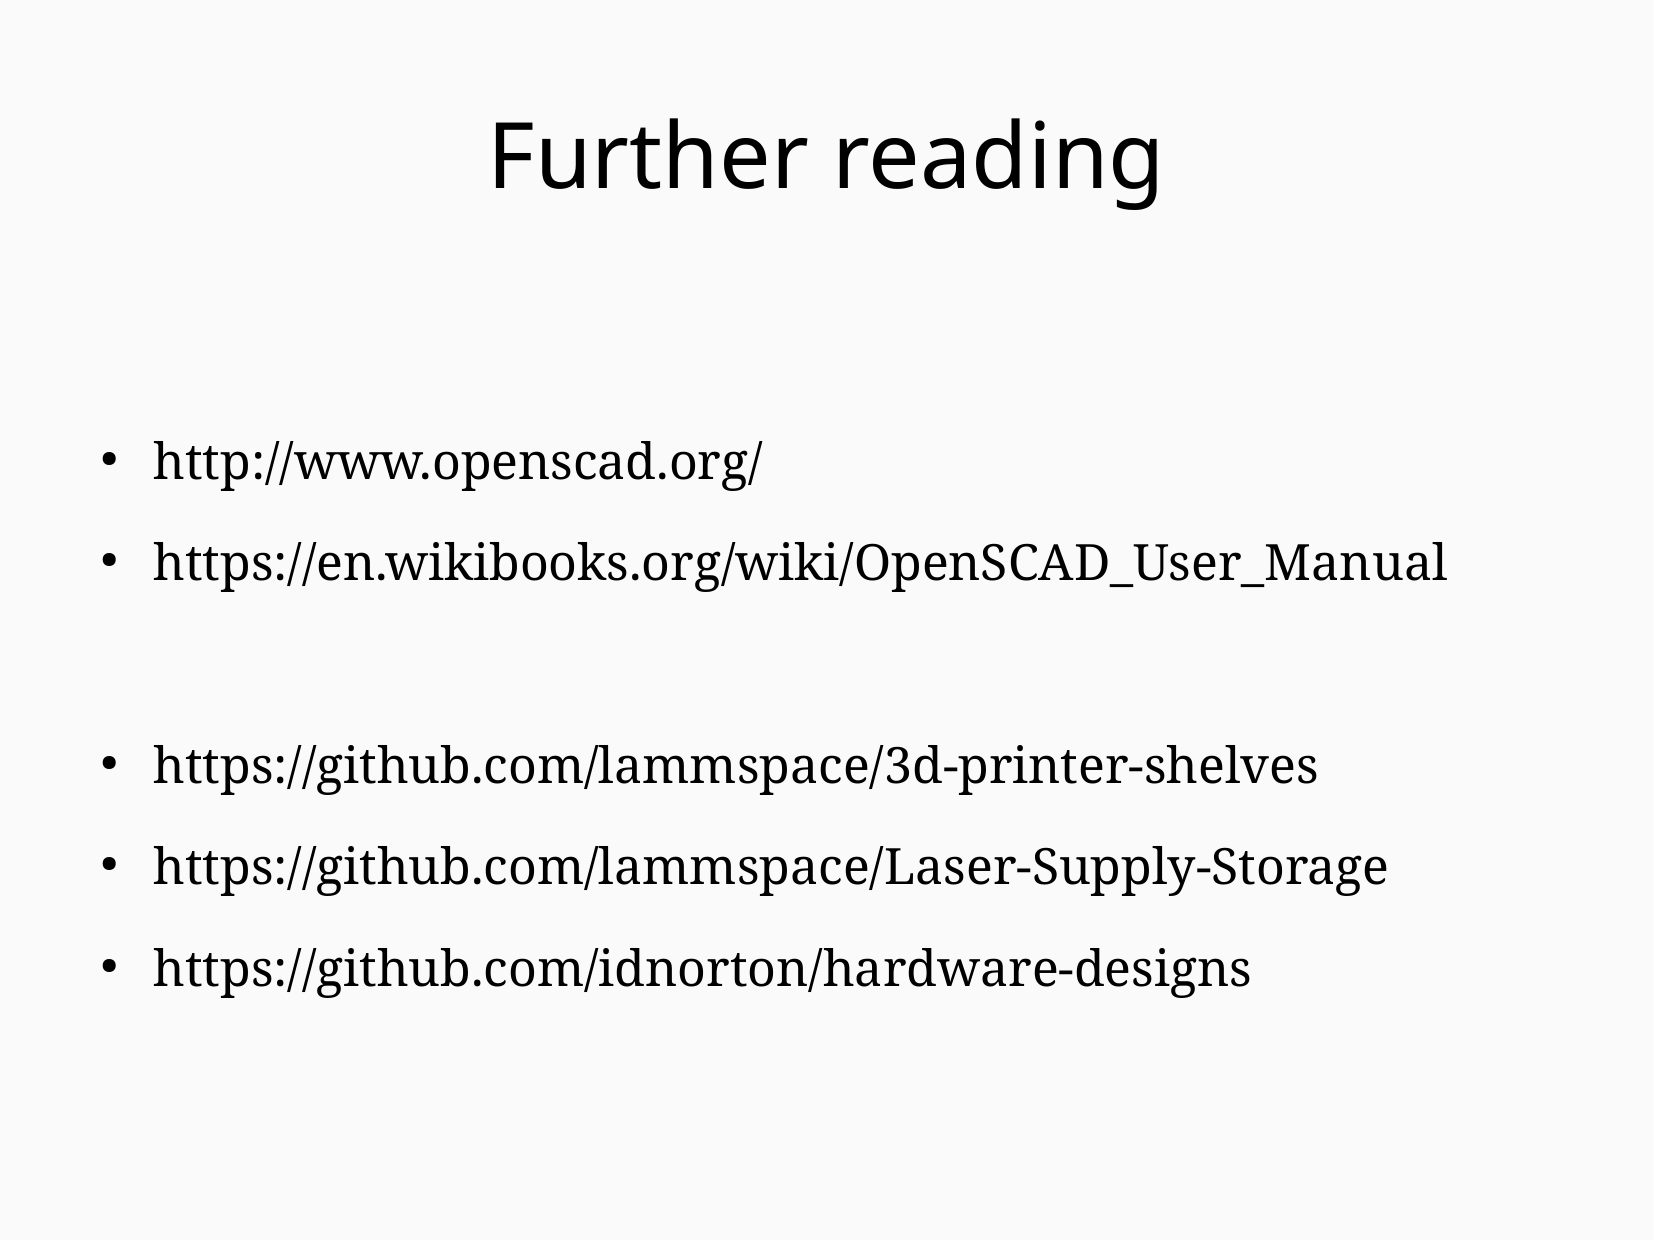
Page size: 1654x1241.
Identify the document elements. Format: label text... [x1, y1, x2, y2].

list http://www.openscad.org/ https://en.wikibooks.org/wiki/OpenSCAD_User_Manual https://github.com/lammspace/3d-printer-shelves https://github.com/lammspace/Laser-Supply-Storage https://github.com/idnorton/hardware-designs [82, 290, 1571, 1010]
title Further reading [82, 49, 1571, 257]
